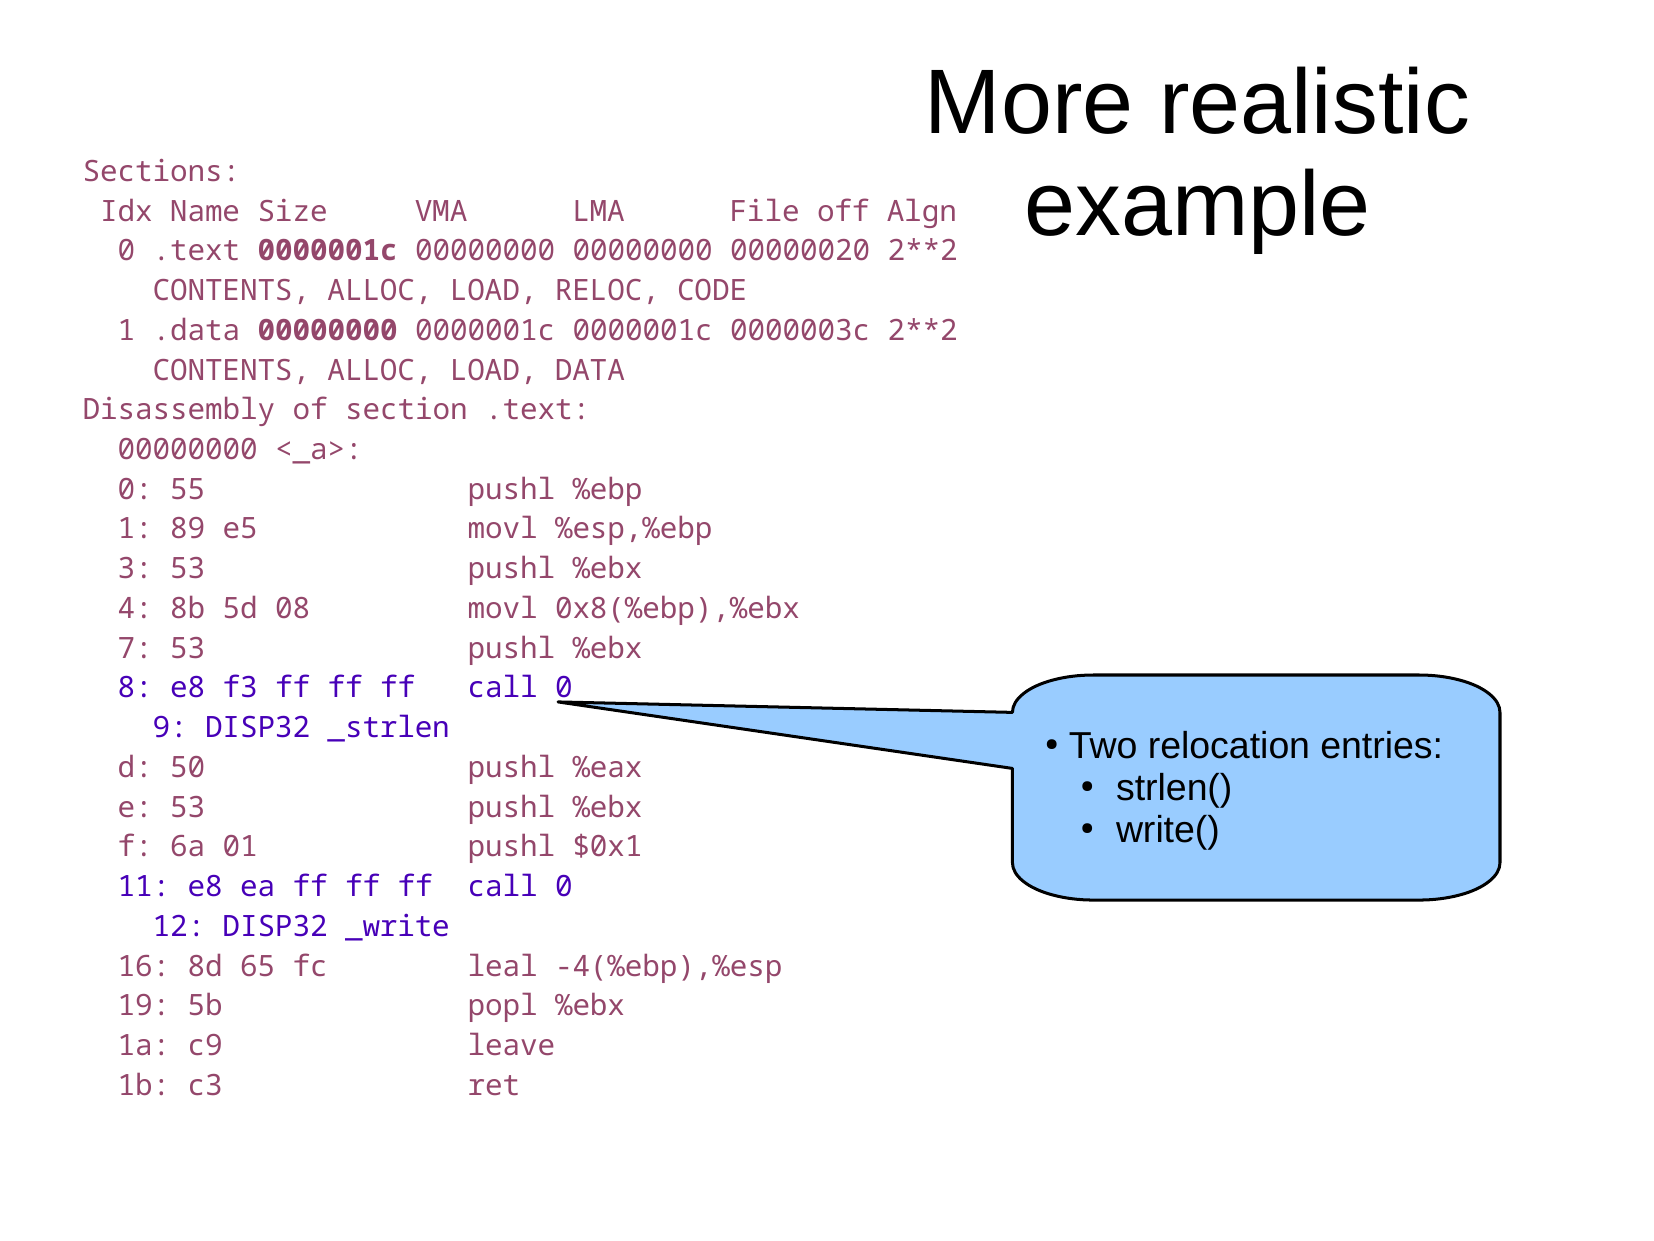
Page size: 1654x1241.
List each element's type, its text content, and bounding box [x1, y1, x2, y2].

title More realistic example [825, 49, 1571, 150]
list Sections: Idx Name Size VMA LMA File off Algn 0 .text 0000001c 00000000 00000000 00000020 2**2 CONTENTS, ALLOC, LOAD, RELOC, CODE 1 .data 00000000 0000001c 0000001c 0000003c 2**2 CONTENTS, ALLOC, LOAD, DATA Disassembly of section .text: 00000000 <_a>: 0: 55 pushl %ebp 1: 89 e5 movl %esp,%ebp 3: 53 pushl %ebx 4: 8b 5d 08 movl 0x8(%ebp),%ebx 7: 53 pushl %ebx 8: e8 f3 ff ff ff call 0 9: DISP32 _strlen d: 50 pushl %eax e: 53 pushl %ebx f: 6a 01 pushl $0x1 11: e8 ea ff ff ff call 0 12: DISP32 _write 16: 8d 65 fc leal -4(%ebp),%esp 19: 5b popl %ebx 1a: c9 leave 1b: c3 ret [82, 150, 1571, 1126]
text_box Two relocation entries: strlen() write() [558, 675, 1501, 901]
